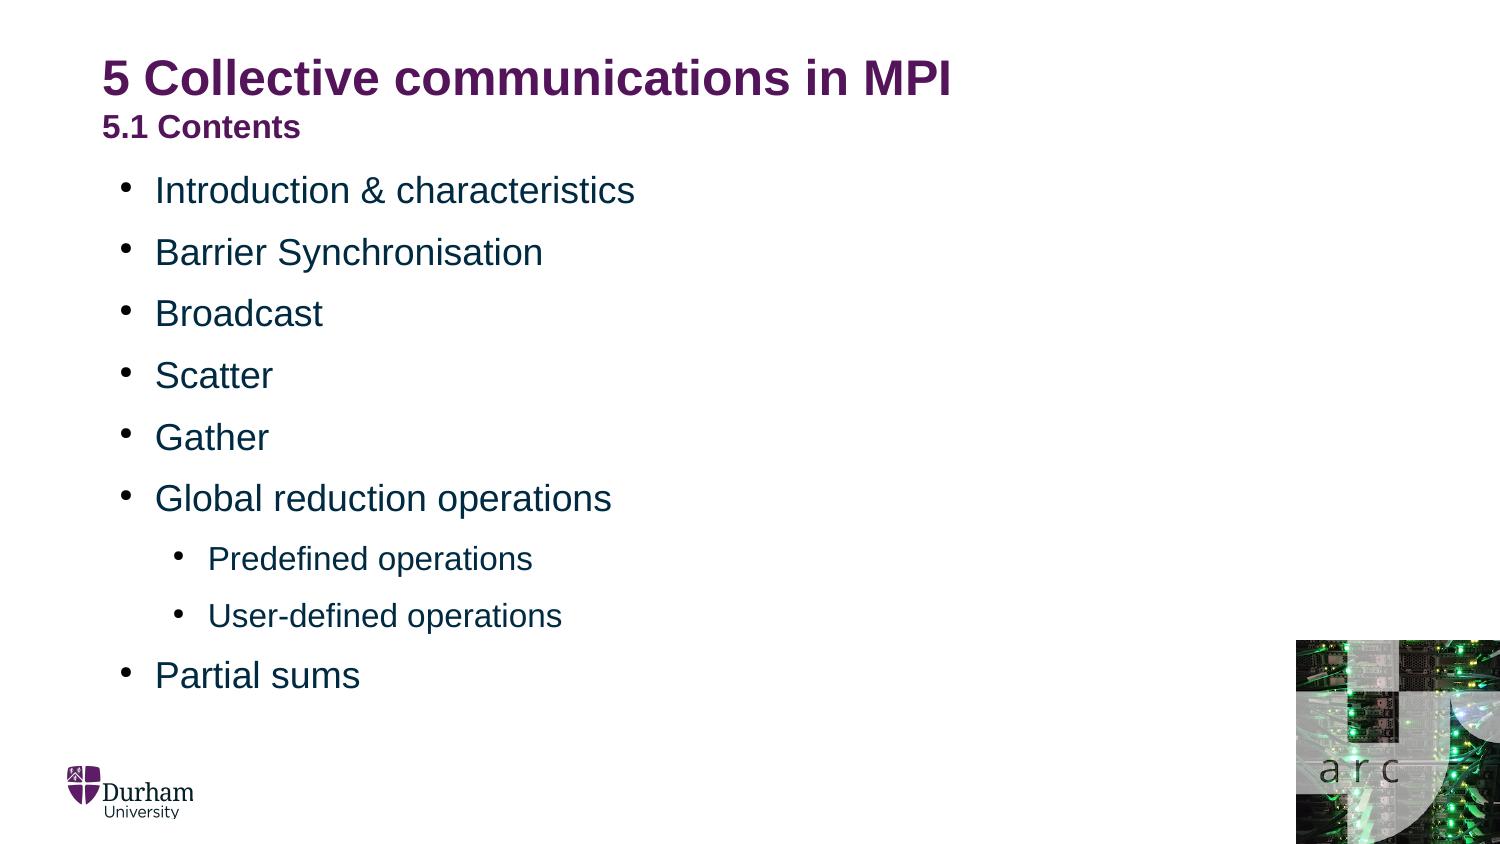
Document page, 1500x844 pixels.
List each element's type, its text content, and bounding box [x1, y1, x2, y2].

picture [1296, 640, 1500, 844]
title 5 Collective communications in MPI 5.1 Contents [101, 45, 1399, 154]
picture [67, 766, 193, 819]
list Introduction & characteristics Barrier Synchronisation Broadcast Scatter Gather Global reduction operations Predefined operations User-defined operations Partial sums [101, 166, 1215, 751]
